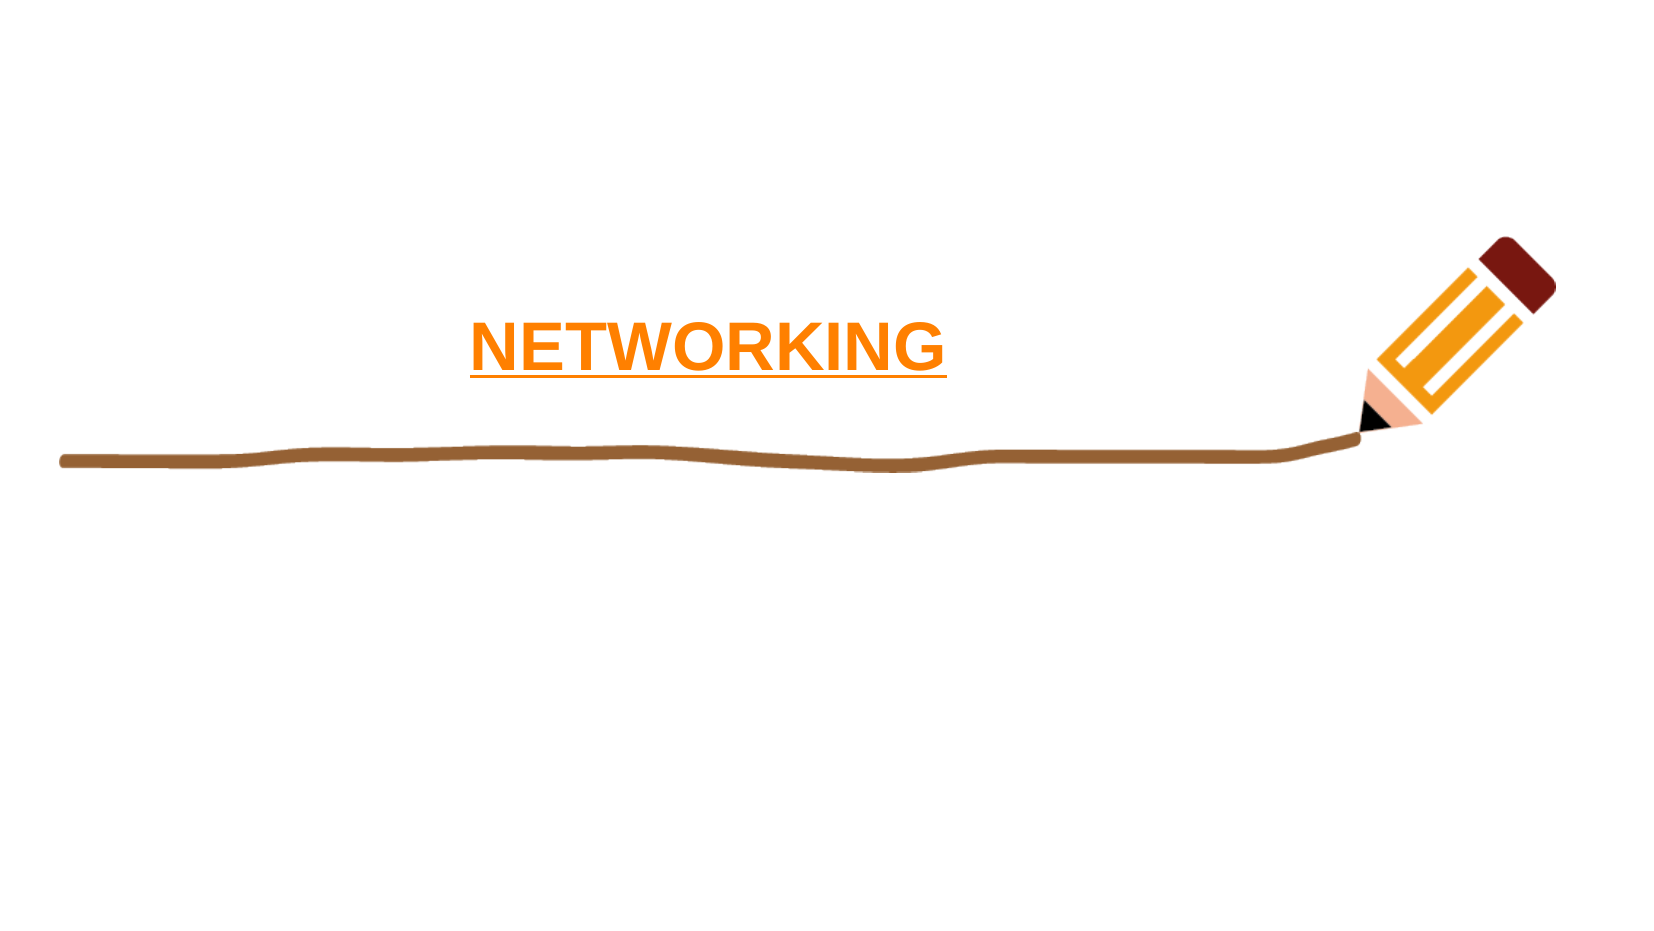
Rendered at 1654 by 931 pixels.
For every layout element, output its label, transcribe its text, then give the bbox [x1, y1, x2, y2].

picture [59, 236, 1556, 473]
title NETWORKING [88, 265, 1329, 429]
